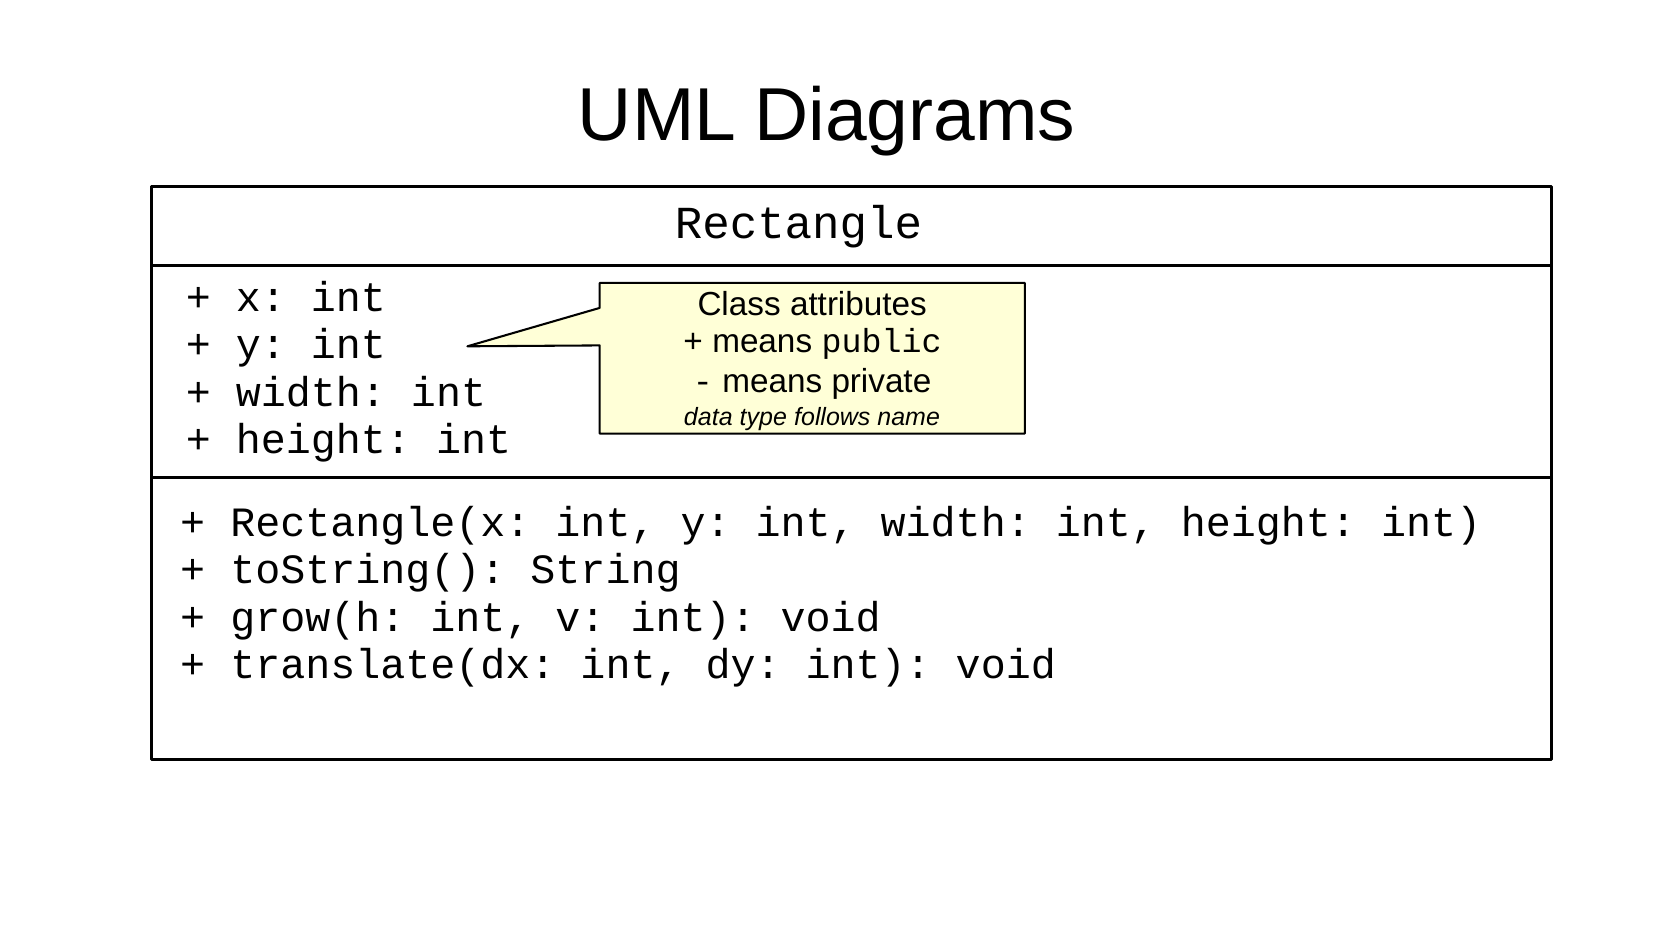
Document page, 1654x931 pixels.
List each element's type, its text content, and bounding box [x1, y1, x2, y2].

title UML Diagrams [82, 37, 1571, 193]
text_box Rectangle [660, 193, 946, 261]
title UML Diagrams [153, 188, 1550, 193]
text_box + Rectangle(x: int, y: int, width: int, height: int) + toString(): String + grow(h: int, v: int): void + translate(dx: int, dy: int): void [165, 494, 1511, 746]
text_box + x: int + y: int + width: int + height: int [171, 269, 1102, 474]
text_box Class attributes + means public - means private data type follows name [467, 282, 1025, 434]
